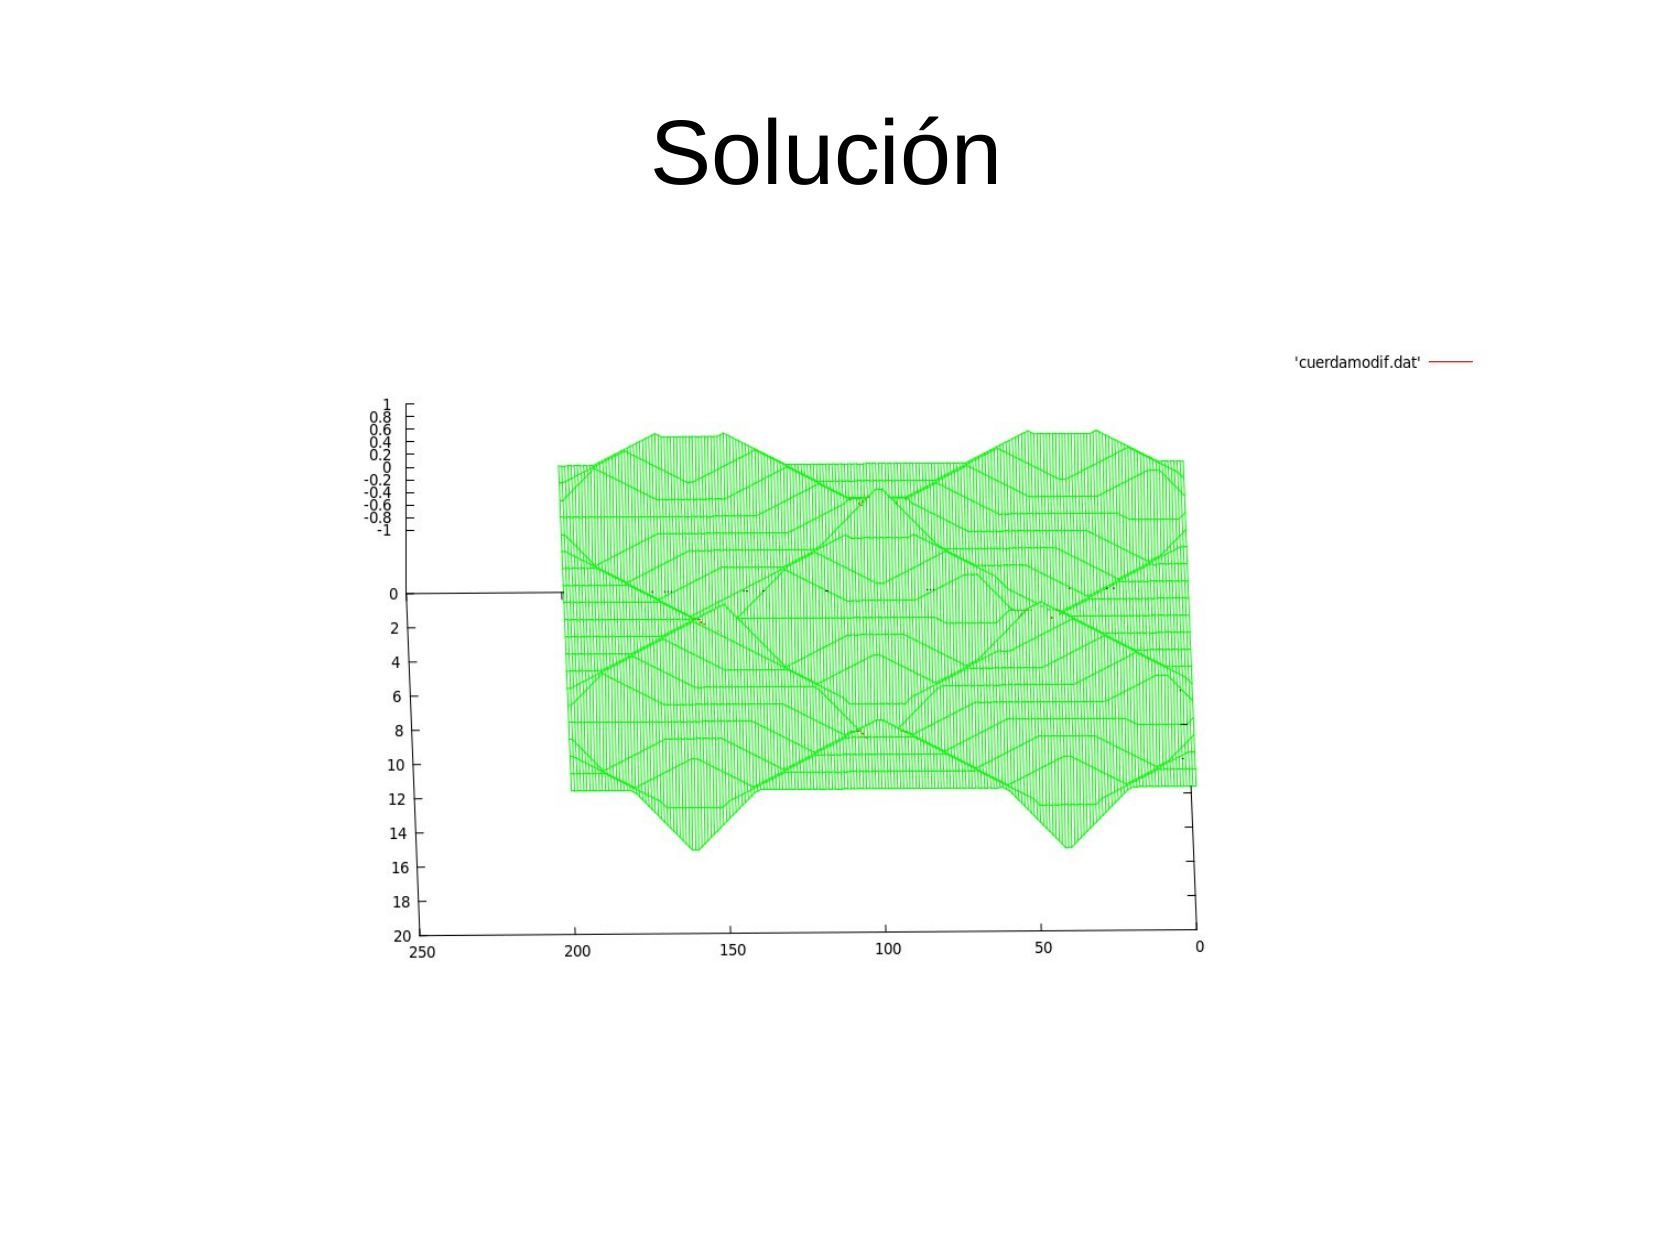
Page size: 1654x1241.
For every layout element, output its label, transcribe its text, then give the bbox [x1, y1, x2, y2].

picture [96, 295, 1506, 1057]
title Solución [82, 56, 1571, 250]
